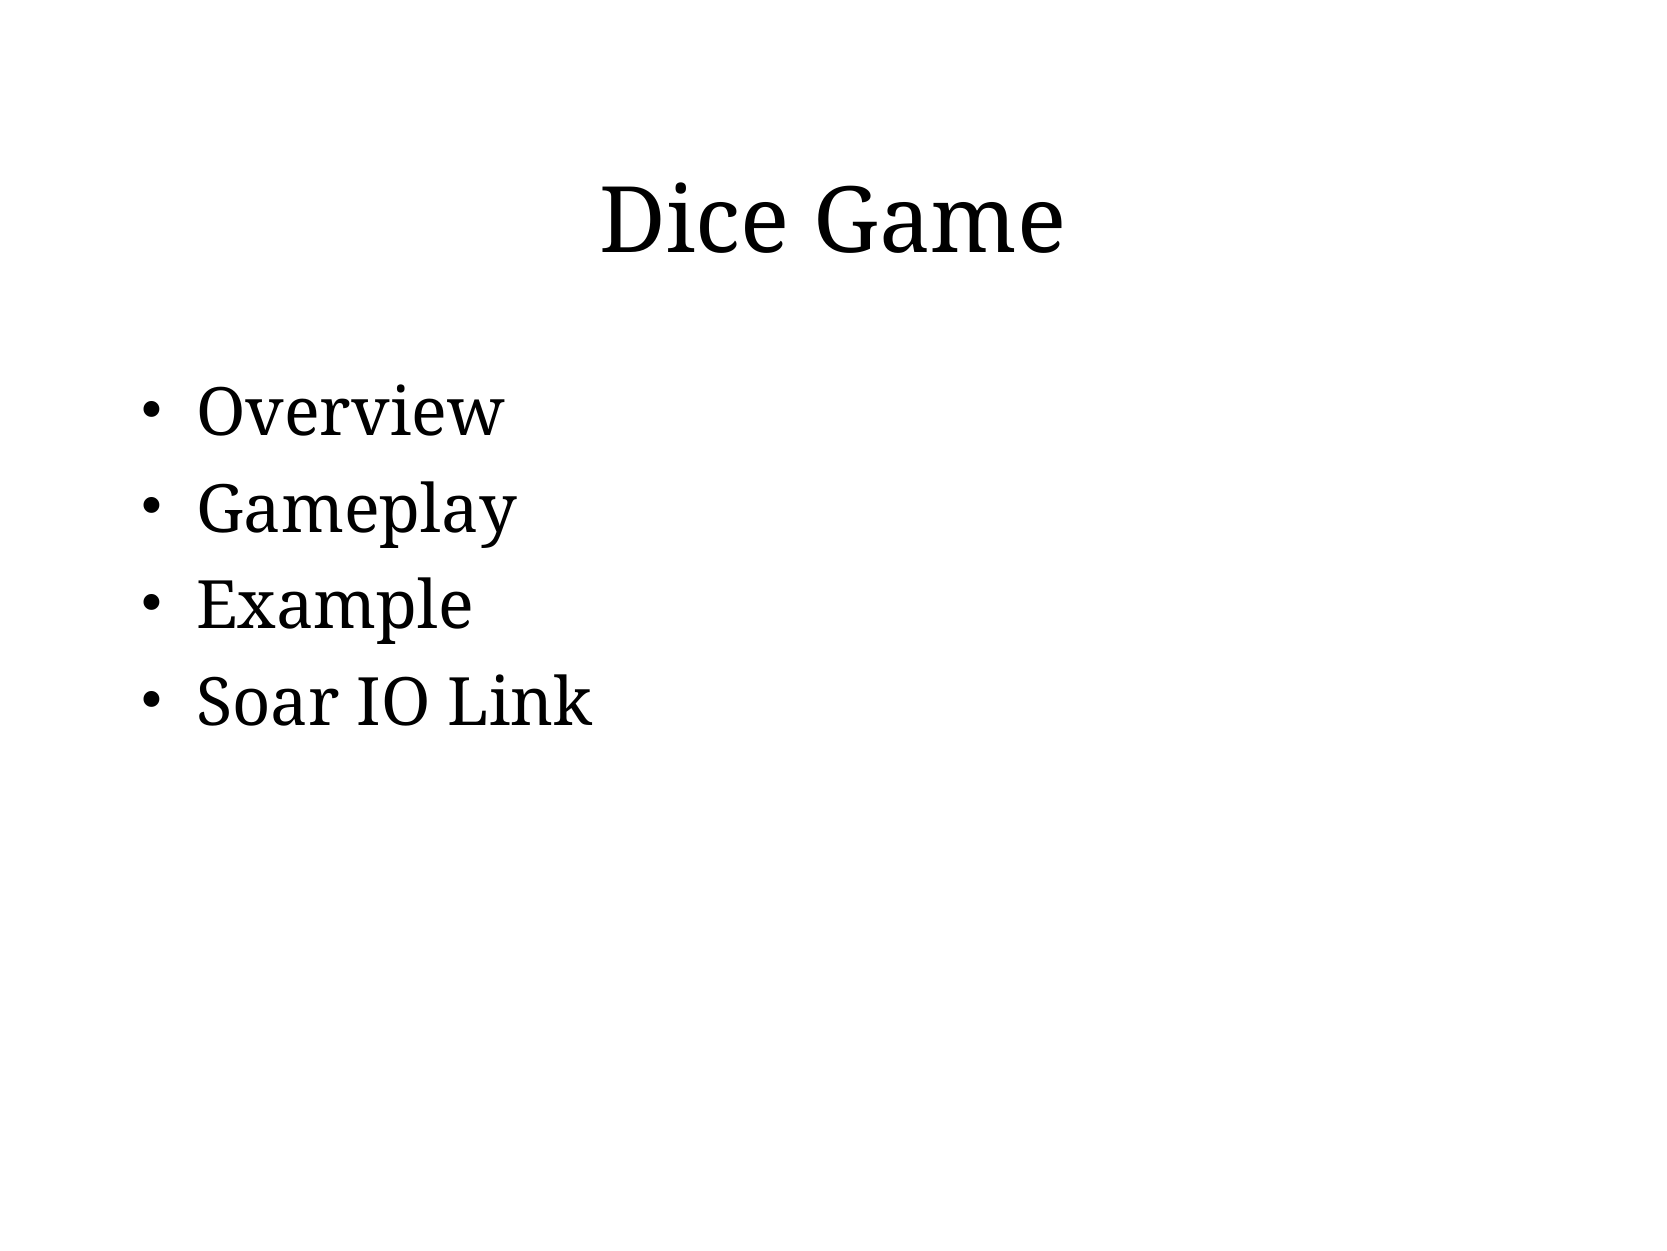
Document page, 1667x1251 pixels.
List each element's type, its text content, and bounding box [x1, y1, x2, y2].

list Overview Gameplay Example Soar IO Link [124, 360, 1542, 1187]
title Dice Game [124, 110, 1542, 320]
